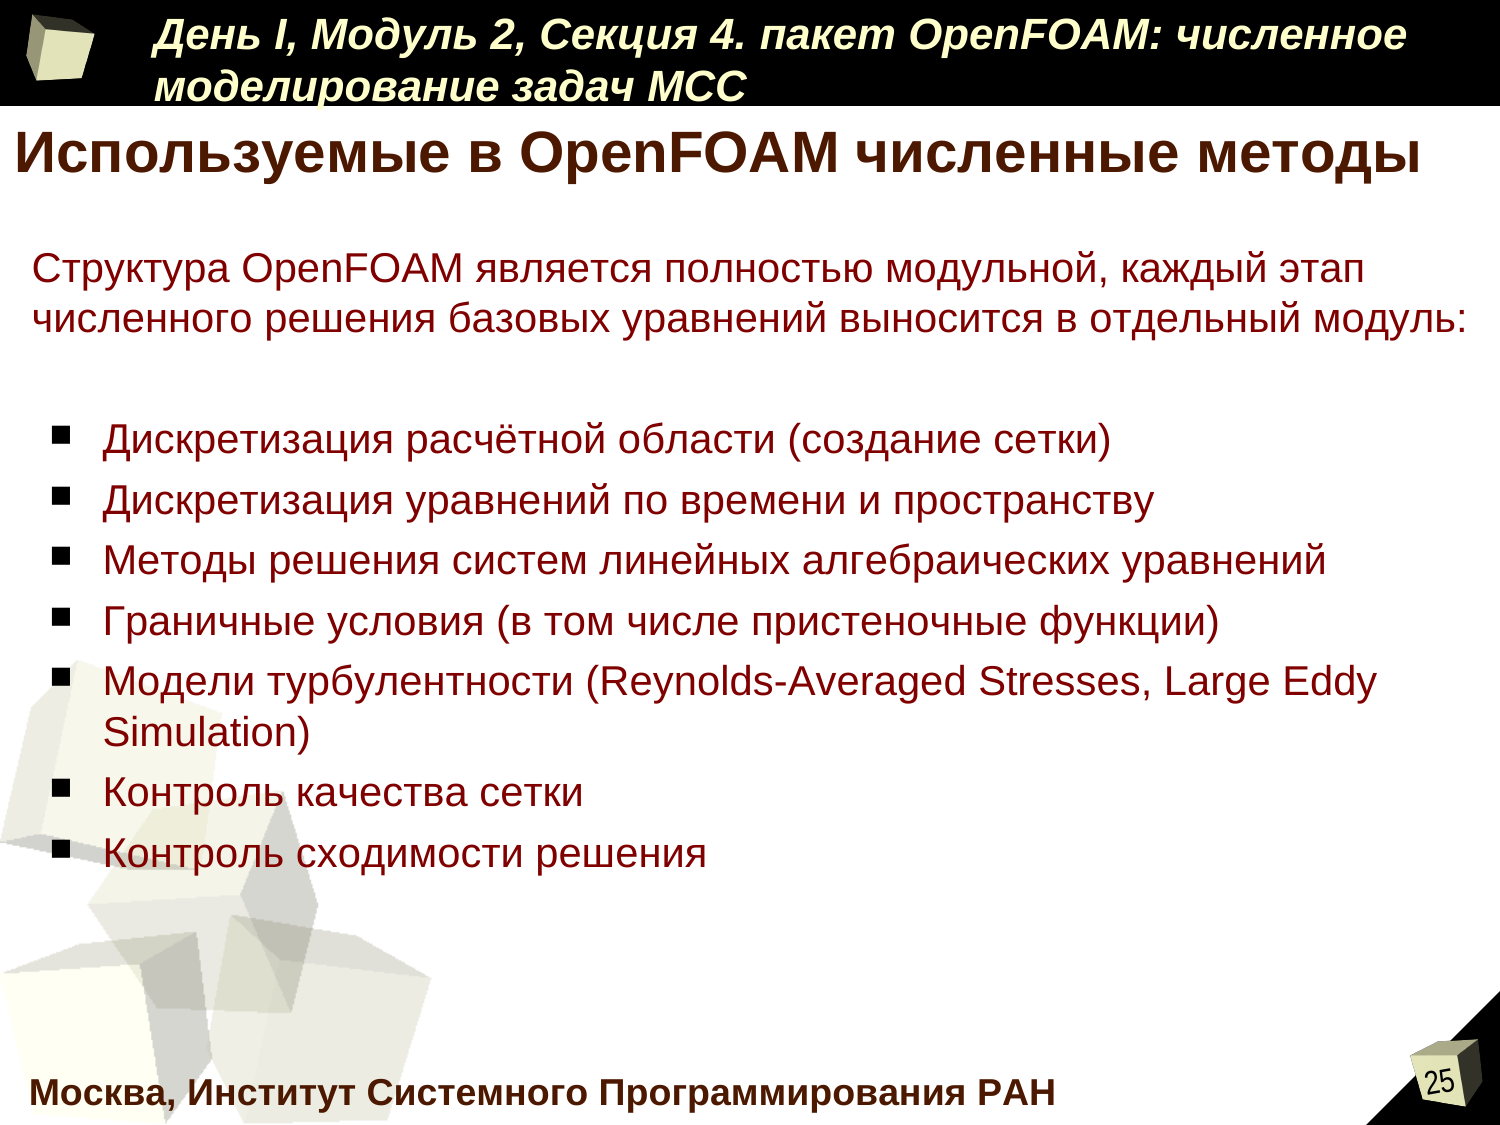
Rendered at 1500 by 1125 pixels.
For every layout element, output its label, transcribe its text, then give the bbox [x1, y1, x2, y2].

picture [423, 1088, 433, 1102]
text_box Используемые в OpenFOAM численные методы [0, 106, 1500, 192]
text_box Структура OpenFOAM является полностью модульной, каждый этап численного решения базовых уравнений выносится в отдельный модуль: Дискретизация расчётной области (создание сетки) Дискретизация уравнений по времени и пространству Методы решения систем линейных алгебраических уравнений Граничные условия (в том числе пристеночные функции) Модели турбулентности (Reynolds-Averaged Stresses, Large Eddy Simulation) Контроль качества сетки Контроль сходимости решения [31, 241, 1477, 873]
picture [0, 659, 433, 1125]
